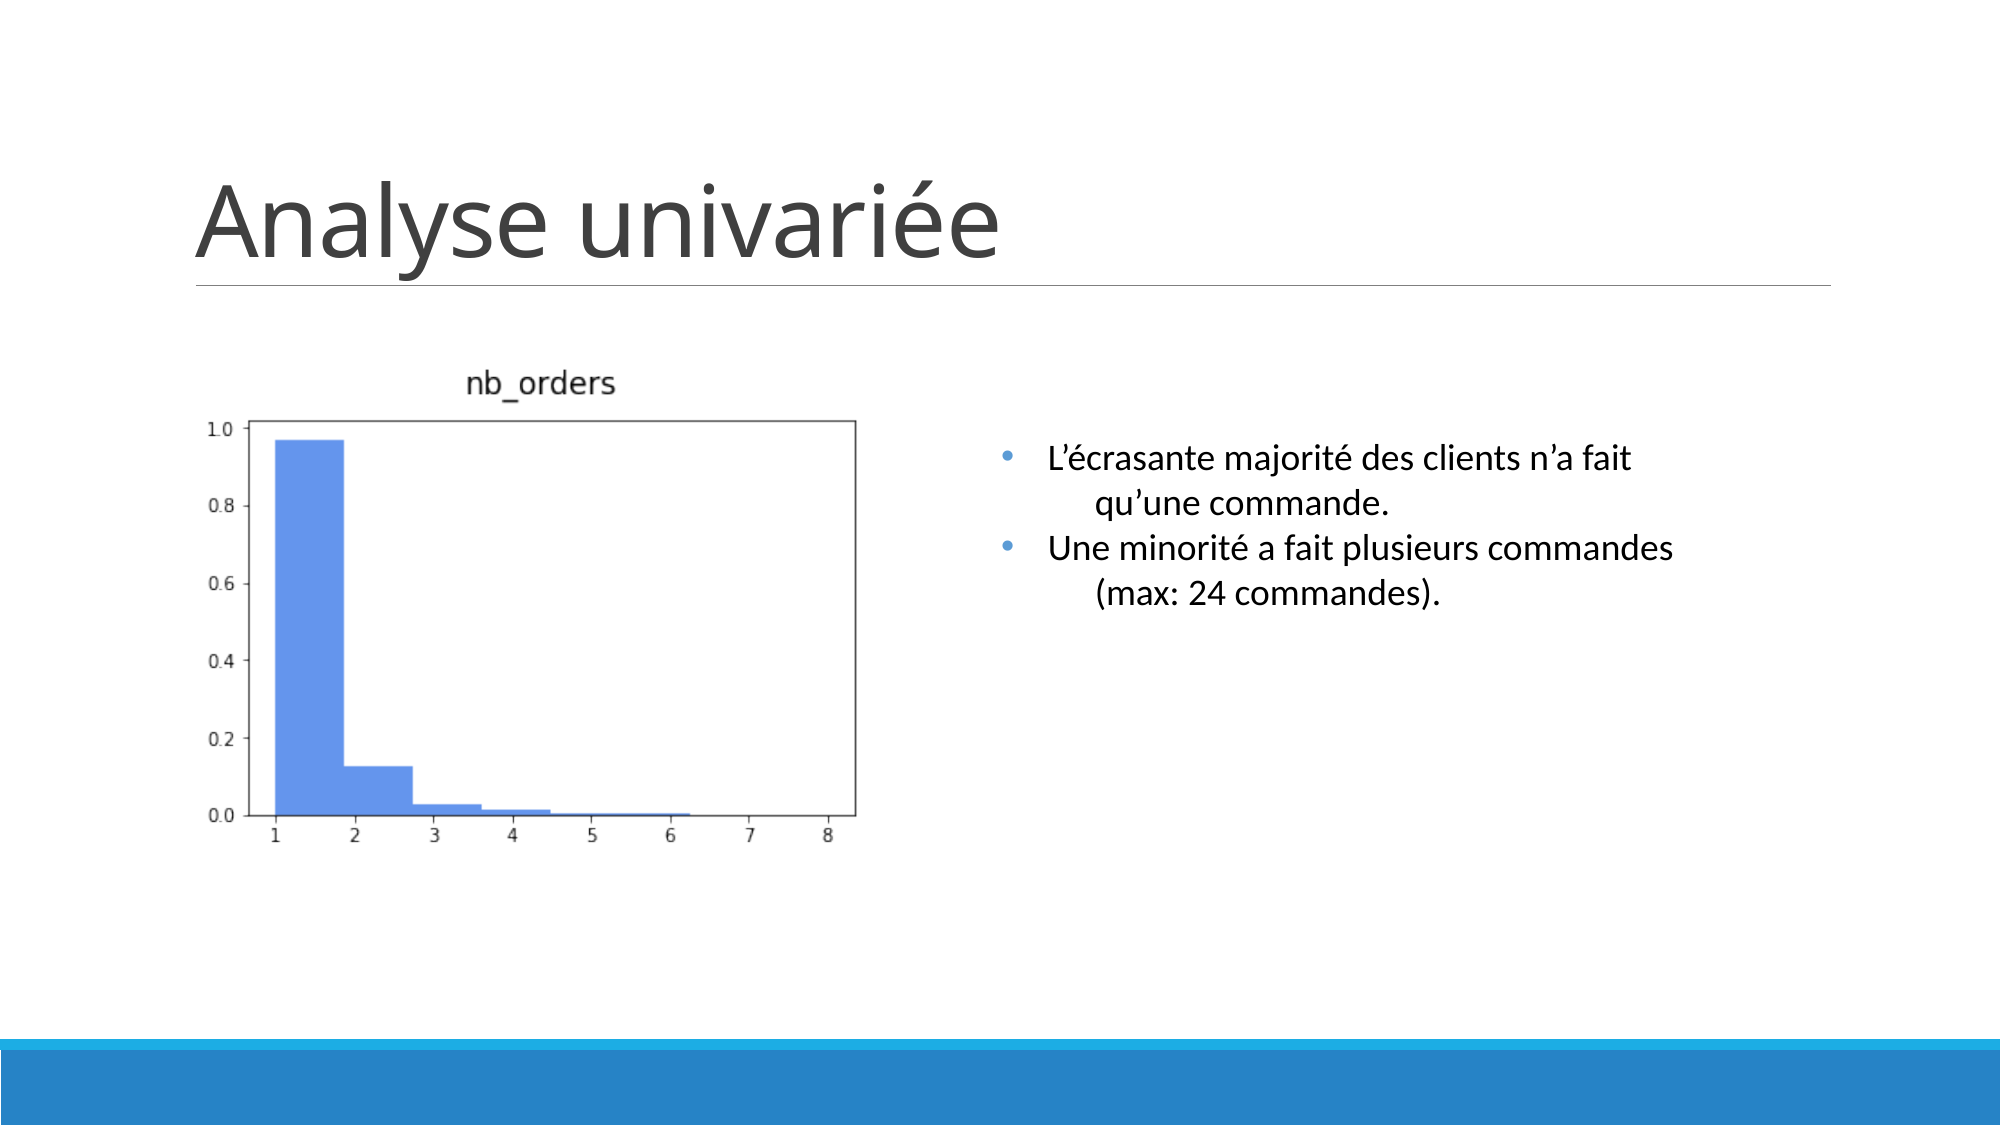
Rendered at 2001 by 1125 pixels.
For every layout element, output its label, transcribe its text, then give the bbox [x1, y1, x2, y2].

picture [194, 357, 868, 859]
text_box L’écrasante majorité des clients n’a fait qu’une commande. Une minorité a fait plusieurs commandes (max: 24 commandes). [986, 425, 1742, 623]
title Analyse univariée [180, 47, 1831, 286]
